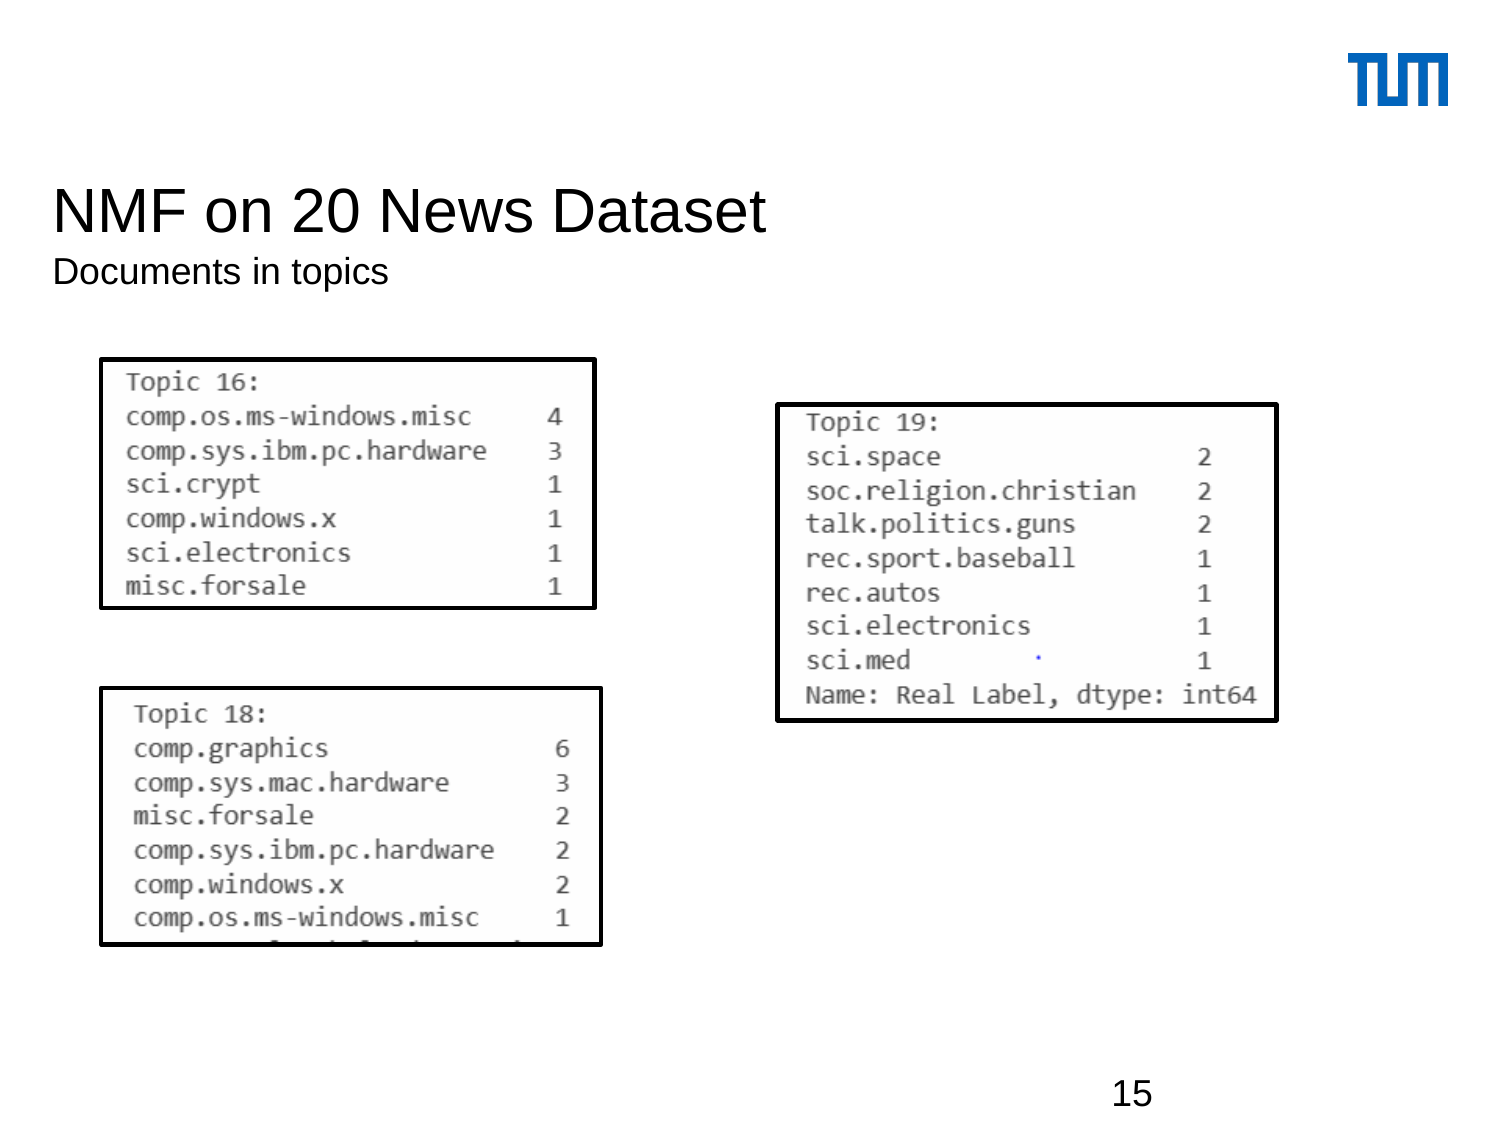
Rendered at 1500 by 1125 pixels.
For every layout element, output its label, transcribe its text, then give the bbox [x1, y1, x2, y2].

picture [103, 361, 593, 606]
picture [103, 690, 599, 942]
text_box <number> [1111, 1061, 1448, 1122]
picture [780, 407, 1274, 718]
text_box NMF on 20 News Dataset Documents in topics [52, 165, 1449, 233]
picture [1348, 53, 1448, 106]
